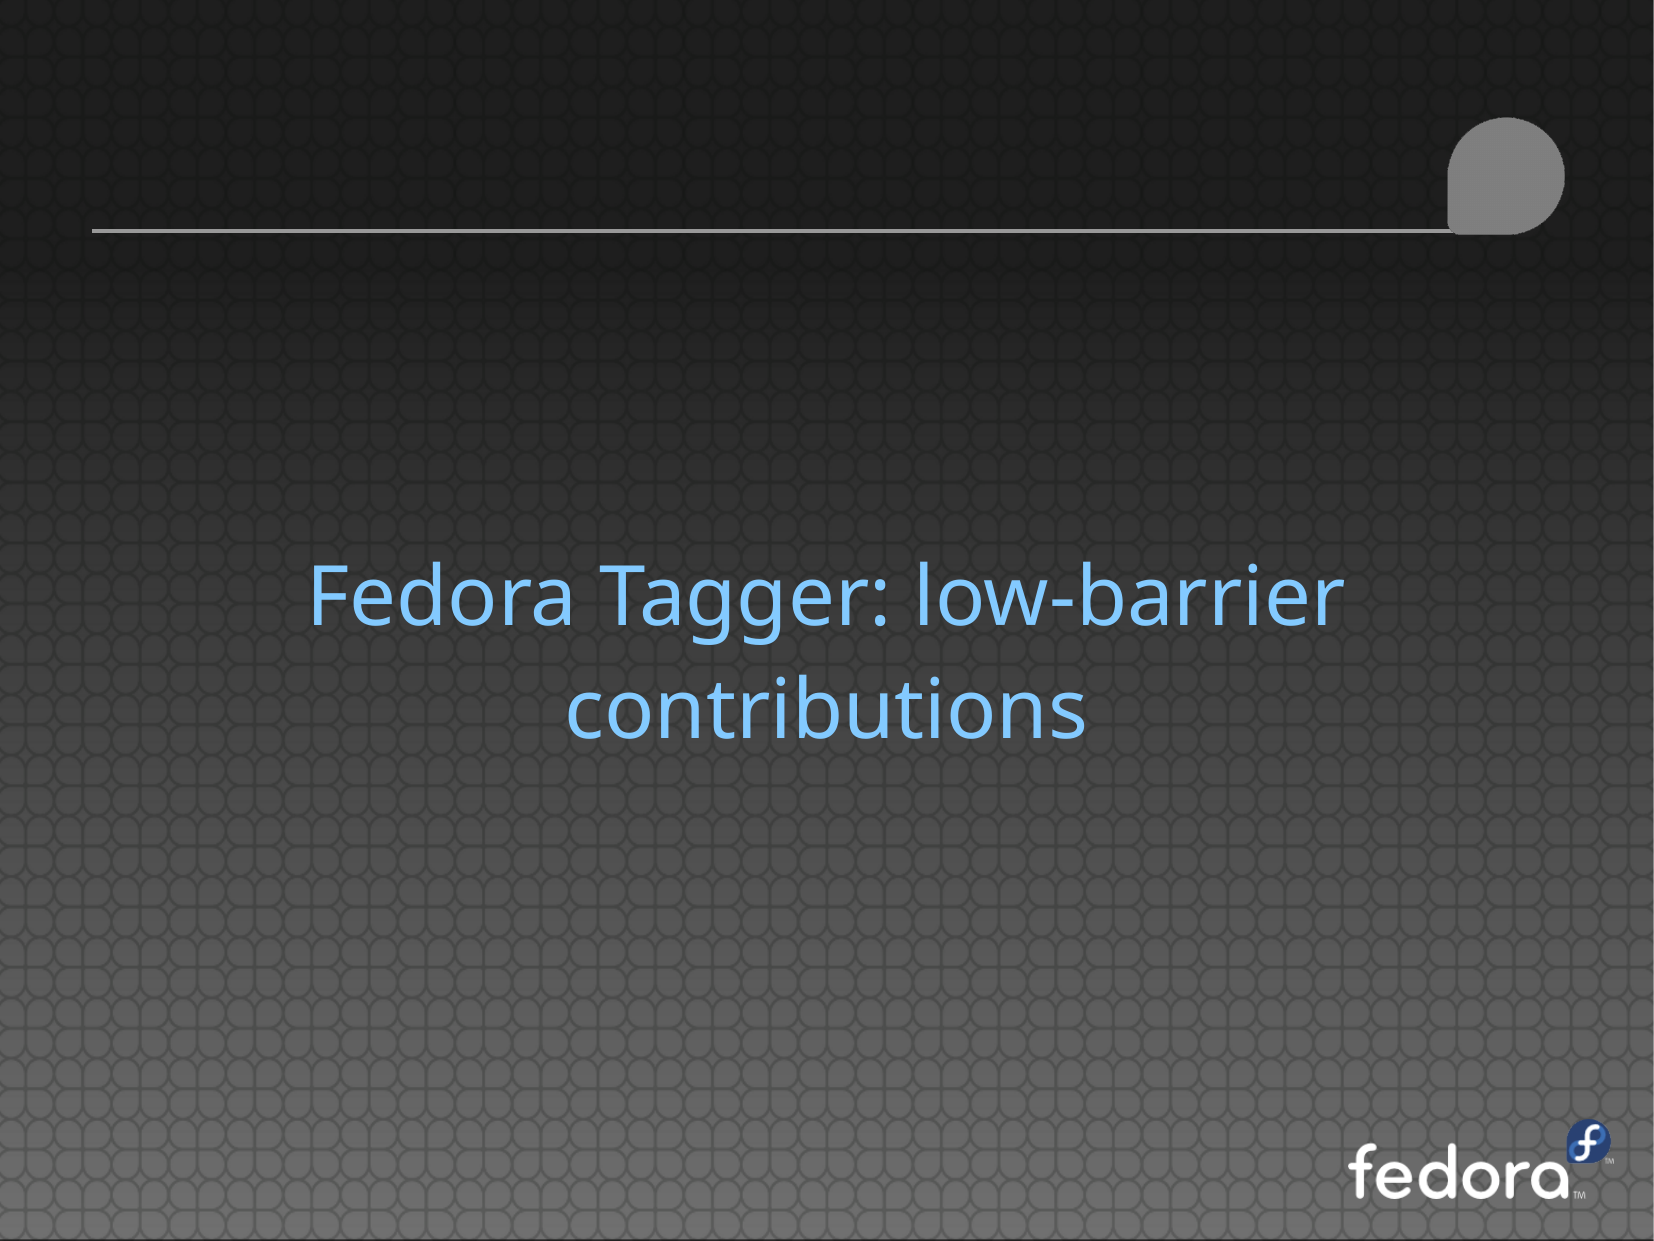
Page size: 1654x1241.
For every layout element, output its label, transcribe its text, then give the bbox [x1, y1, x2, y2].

picture [0, 0, 1654, 1241]
subtitle Fedora Tagger: low-barrier contributions [82, 290, 1571, 1010]
title [86, 112, 1576, 249]
